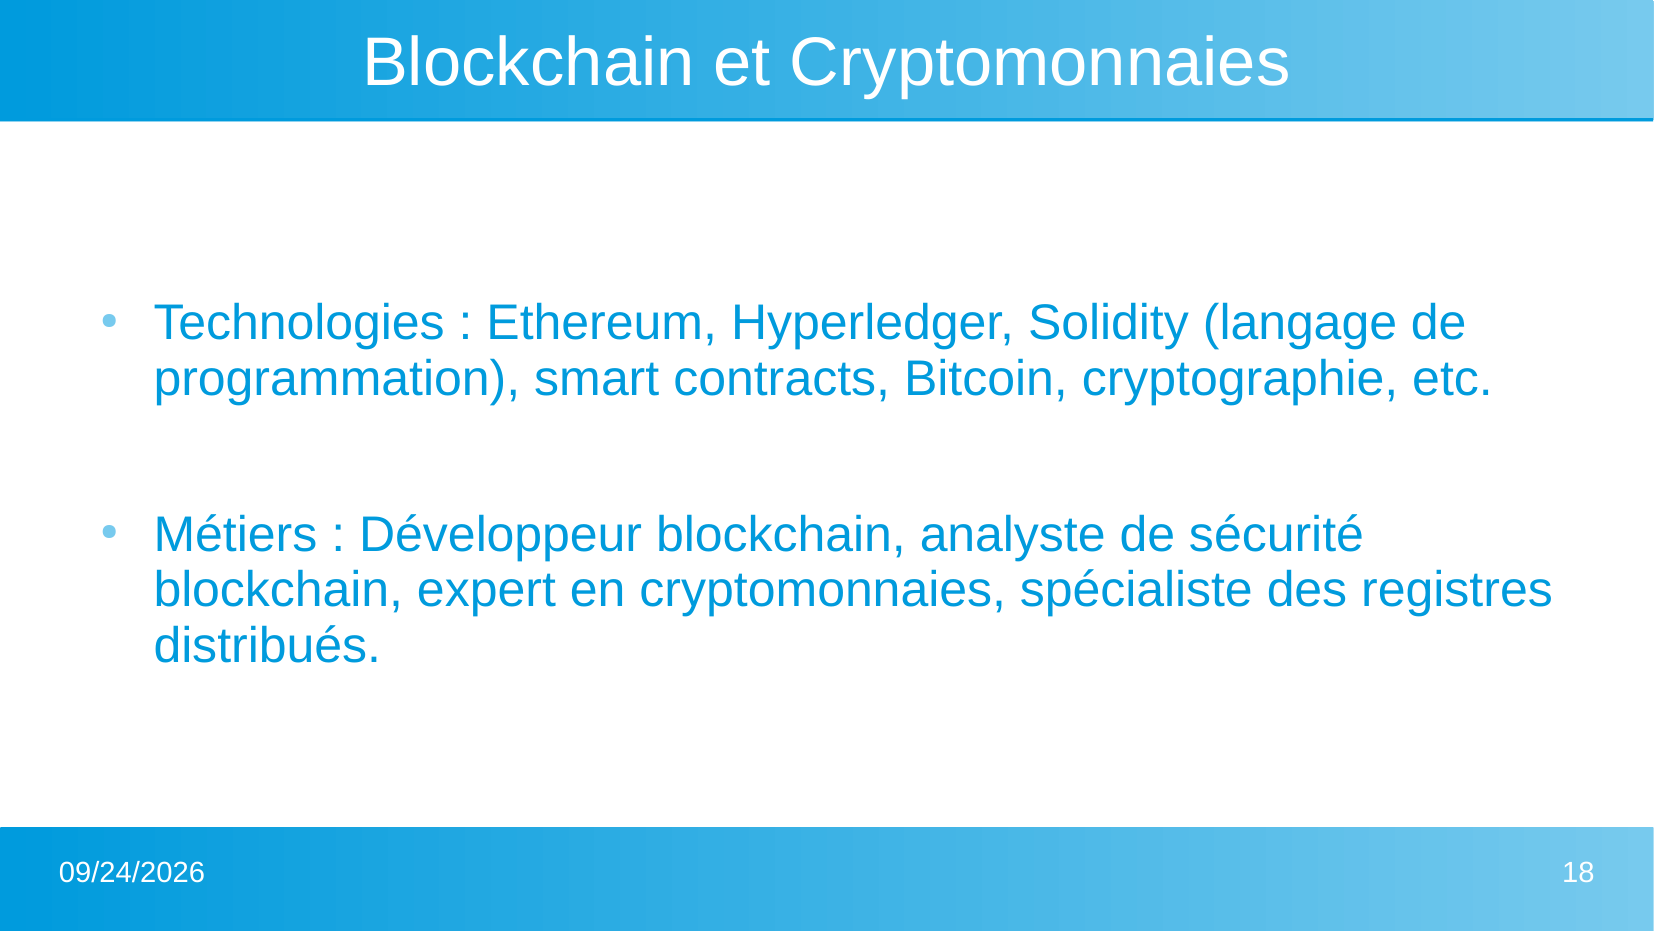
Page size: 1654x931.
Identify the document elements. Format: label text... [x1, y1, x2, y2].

title Blockchain et Cryptomonnaies [82, 0, 1571, 140]
list Technologies : Ethereum, Hyperledger, Solidity (langage de programmation), smart contracts, Bitcoin, cryptographie, etc. Métiers : Développeur blockchain, analyste de sécurité blockchain, expert en cryptomonnaies, spécialiste des registres distribués. [82, 294, 1571, 834]
